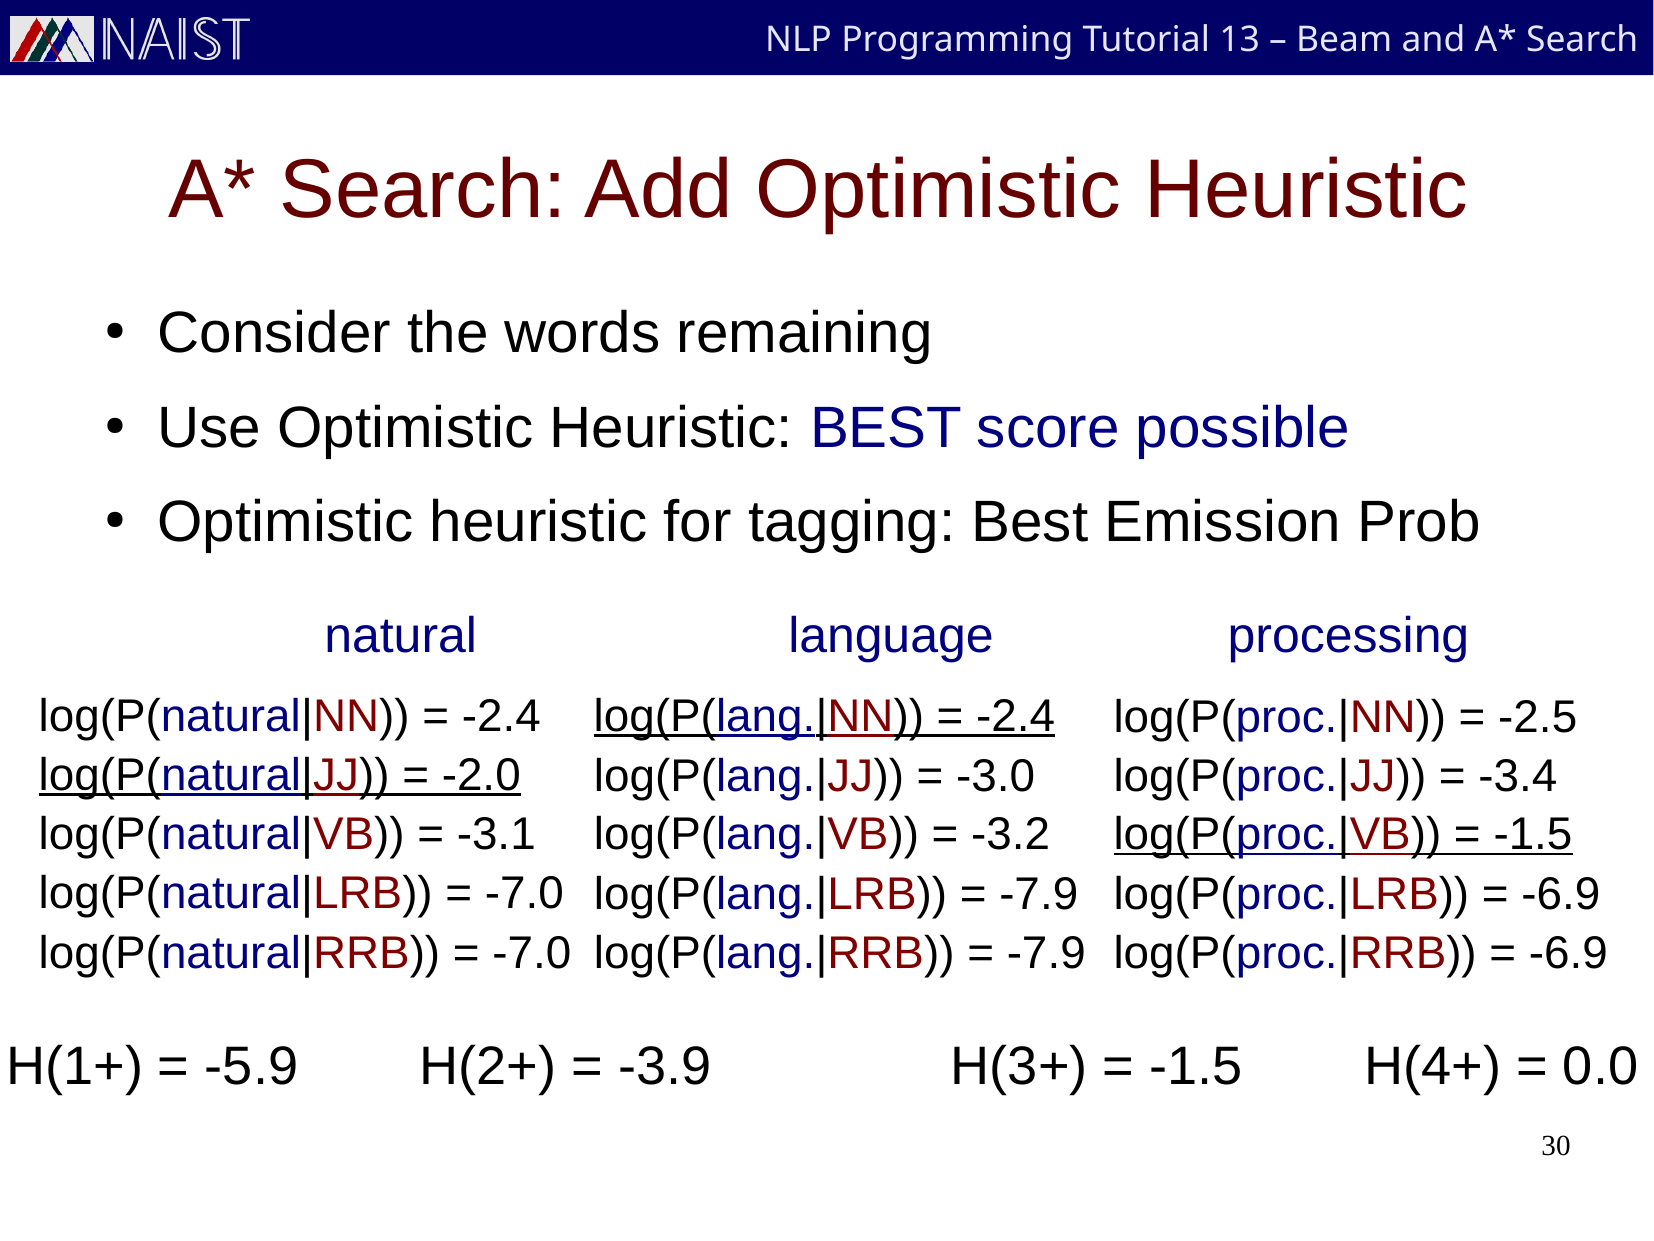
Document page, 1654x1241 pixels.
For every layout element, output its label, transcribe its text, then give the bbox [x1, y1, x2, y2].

text_box log(P(natural|VB)) = -3.1 [23, 801, 551, 860]
text_box log(P(natural|LRB)) = -7.0 [23, 860, 579, 919]
text_box log(P(proc.|LRB)) = -6.9 [1098, 860, 1616, 919]
text_box log(P(proc.|VB)) = -1.5 [1098, 801, 1588, 860]
picture [10, 16, 94, 62]
text_box log(P(proc.|NN)) = -2.5 [1098, 683, 1593, 750]
text_box natural language processing [238, 600, 1538, 671]
text_box H(3+) = -1.5 [936, 1028, 1259, 1104]
title A* Search: Add Optimistic Heuristic [75, 92, 1564, 285]
picture [102, 17, 251, 60]
list Consider the words remaining Use Optimistic Heuristic: BEST score possible Optimistic heuristic for tagging: Best Emission Prob [86, 300, 1576, 563]
text_box log(P(lang.|VB)) = -3.2 [579, 801, 1066, 860]
text_box log(P(natural|JJ)) = -2.0 [23, 742, 536, 801]
text_box log(P(natural|NN)) = -2.4 [23, 682, 556, 750]
text_box log(P(proc.|JJ)) = -3.4 [1098, 742, 1573, 801]
text_box log(P(proc.|RRB)) = -6.9 [1098, 919, 1623, 986]
text_box log(P(lang.|JJ)) = -3.0 [579, 742, 1051, 801]
text_box log(P(lang.|NN)) = -2.4 [579, 683, 1071, 750]
text_box H(4+) = 0.0 [1349, 1028, 1654, 1104]
text_box log(P(lang.|LRB)) = -7.9 [579, 860, 1094, 919]
text_box log(P(natural|RRB)) = -7.0 [23, 919, 579, 986]
text_box H(1+) = -5.9 [0, 1028, 314, 1104]
text_box H(2+) = -3.9 [404, 1028, 727, 1104]
text_box log(P(lang.|RRB)) = -7.9 [579, 919, 1098, 986]
